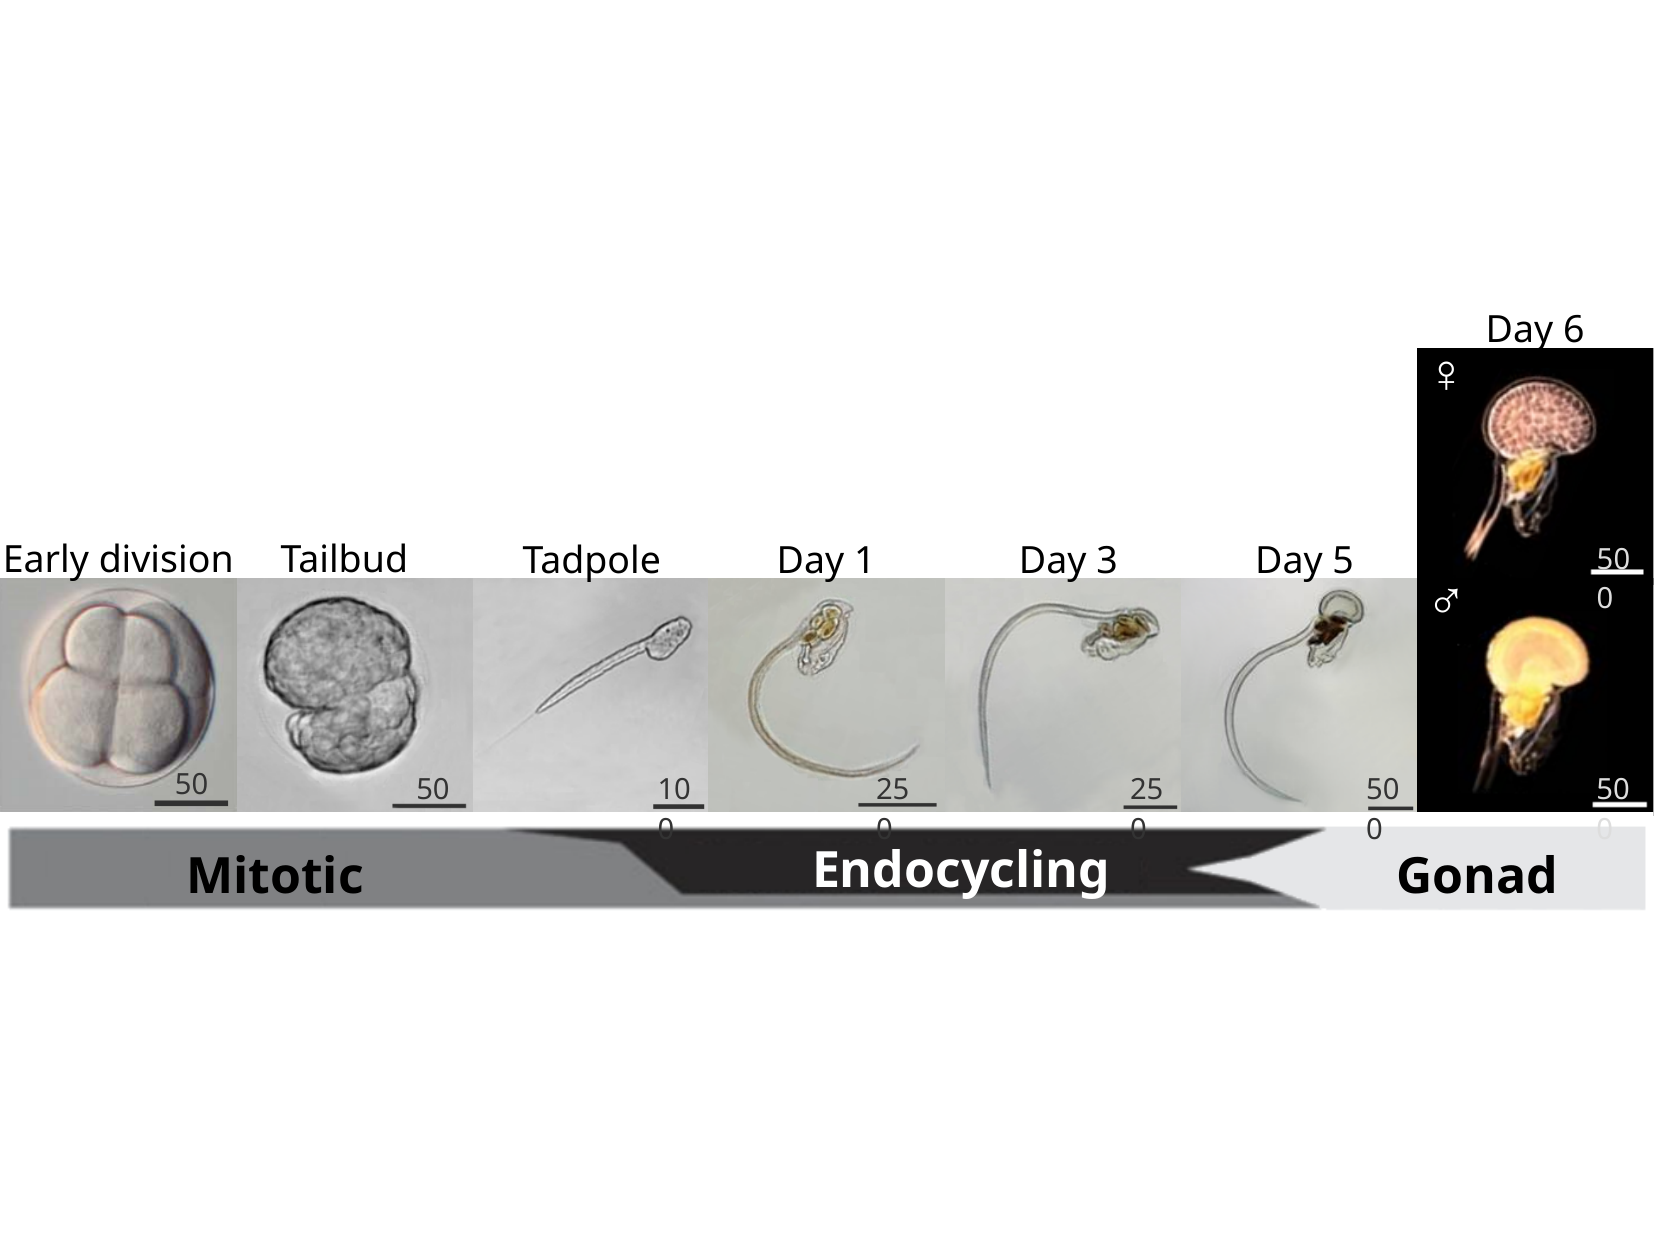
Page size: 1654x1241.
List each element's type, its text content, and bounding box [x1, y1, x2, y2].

text_box Gonad [1381, 832, 1578, 911]
text_box ♀ [1411, 336, 1482, 413]
picture [0, 348, 1654, 922]
text_box Tadpole [507, 525, 669, 586]
text_box Tailbud [265, 525, 422, 586]
text_box ♂ [1411, 561, 1482, 637]
text_box 50 [160, 755, 220, 806]
text_box Early division [0, 525, 246, 586]
text_box 500 [1581, 760, 1654, 811]
text_box 50 [401, 760, 461, 811]
text_box Endocycling [797, 826, 1133, 905]
text_box 500 [1581, 530, 1654, 581]
text_box 250 [1115, 760, 1193, 811]
text_box Day 1 [761, 525, 889, 586]
text_box Mitotic [171, 832, 387, 910]
text_box 100 [642, 760, 721, 811]
text_box Day 3 [1004, 525, 1131, 586]
text_box Day 5 [1240, 525, 1368, 586]
text_box 500 [1351, 760, 1430, 811]
text_box 250 [861, 760, 940, 811]
text_box Day 6 [1470, 295, 1598, 356]
